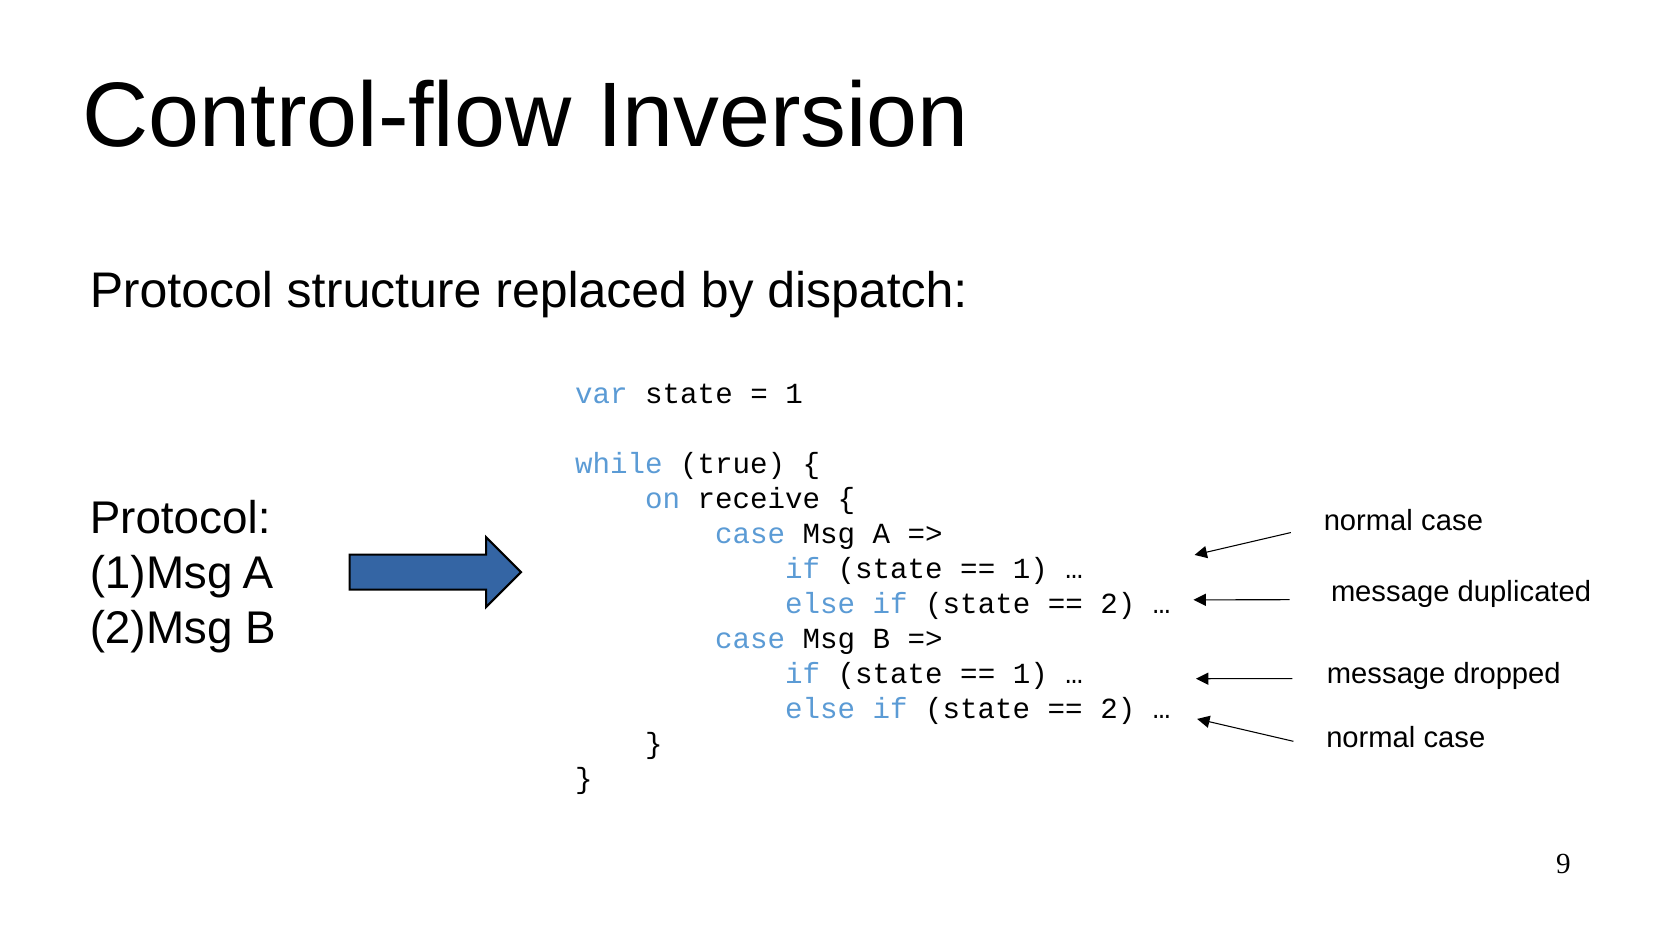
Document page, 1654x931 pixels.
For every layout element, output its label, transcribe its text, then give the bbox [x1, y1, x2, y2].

text_box Protocol: Msg A Msg B [74, 480, 291, 660]
text_box normal case [1308, 493, 1507, 544]
text_box message duplicated [1316, 564, 1607, 615]
text_box message dropped [1312, 646, 1577, 697]
text_box Protocol structure replaced by dispatch: [75, 255, 1018, 326]
text_box var state = 1 while (true) { on receive { case Msg A => if (state == 1) … else if (state == 2) … case Msg B => if (state == 1) … else if (state == 2) … } } [560, 366, 1185, 802]
text_box [349, 537, 522, 608]
text_box normal case [1311, 711, 1510, 761]
title Control-flow Inversion [82, 37, 1571, 193]
